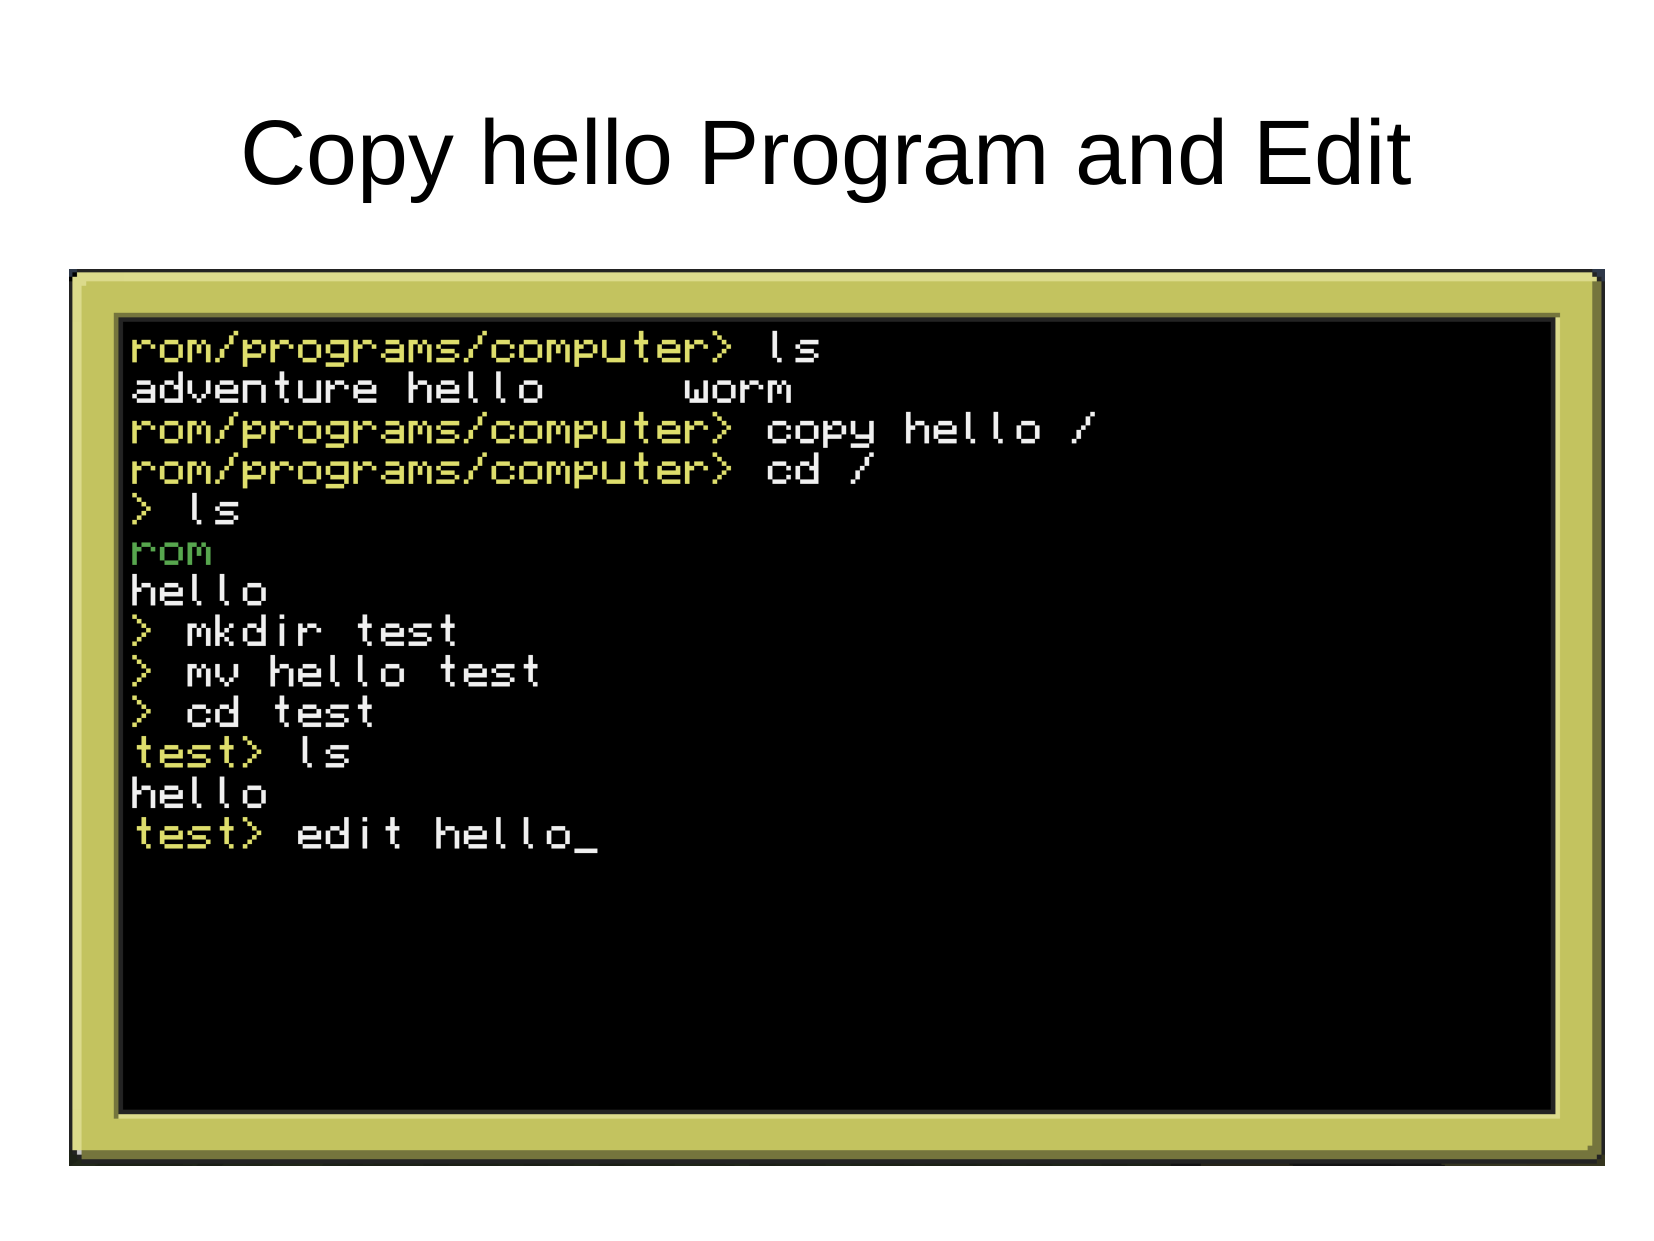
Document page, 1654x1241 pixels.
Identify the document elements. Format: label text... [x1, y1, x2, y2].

picture [69, 269, 1606, 1166]
title Copy hello Program and Edit [82, 49, 1571, 257]
